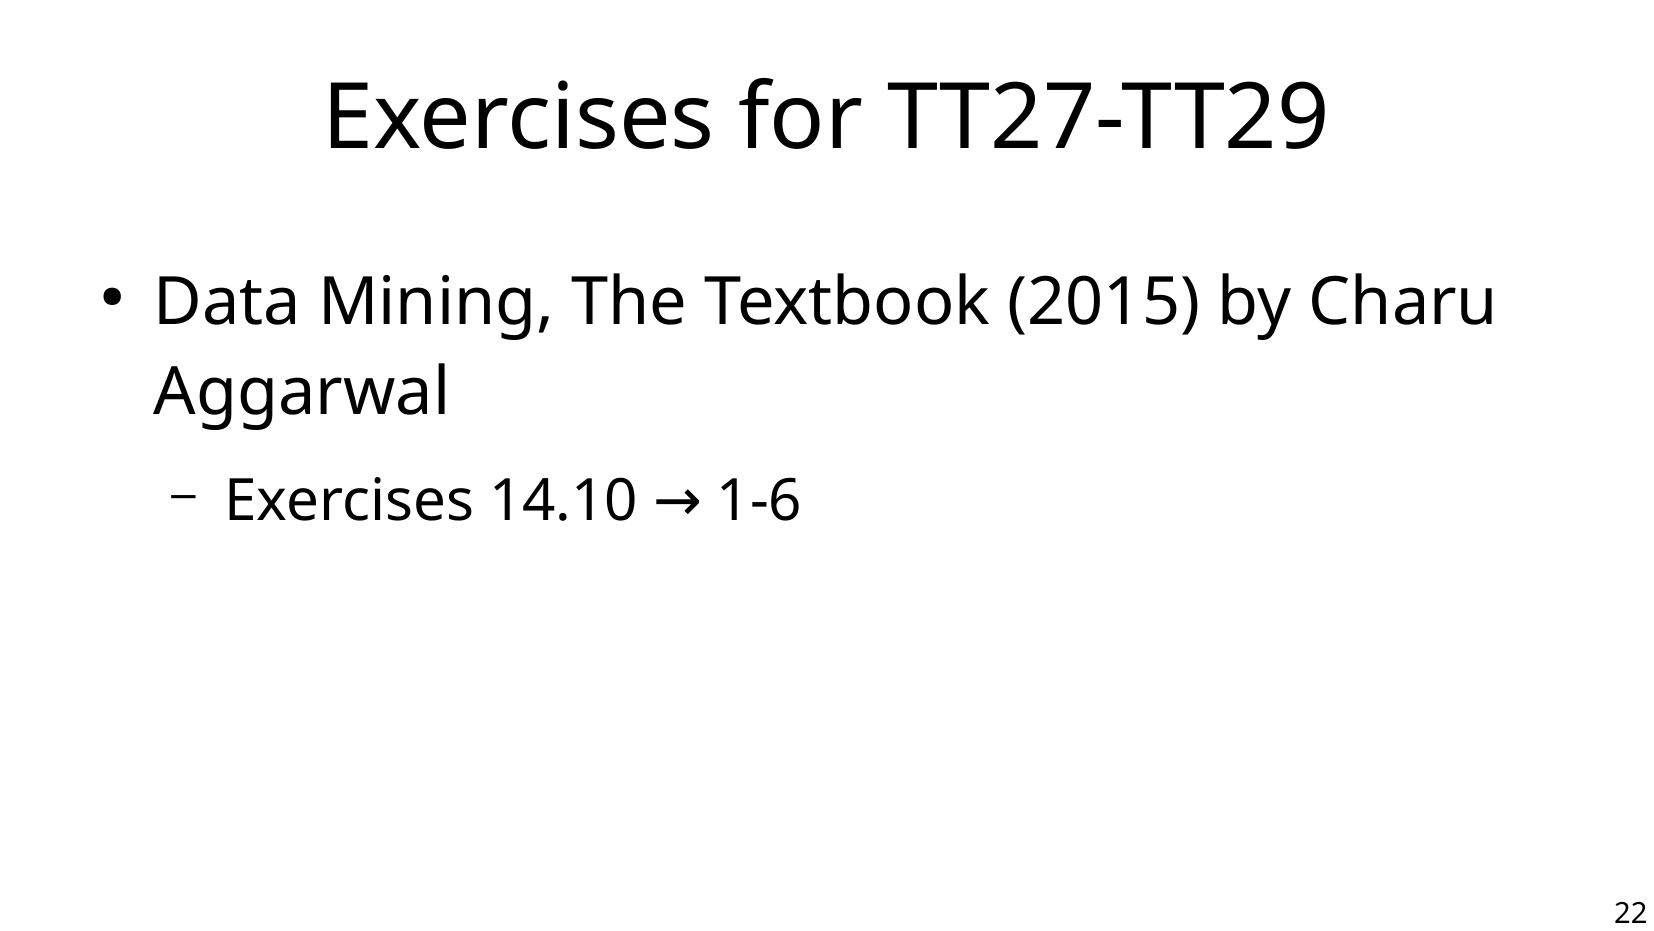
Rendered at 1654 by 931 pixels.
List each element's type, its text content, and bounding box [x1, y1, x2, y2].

title Exercises for TT27-TT29 [82, 1, 1571, 226]
list Data Mining, The Textbook (2015) by Charu Aggarwal Exercises 14.10 → 1-6 [82, 253, 1571, 793]
